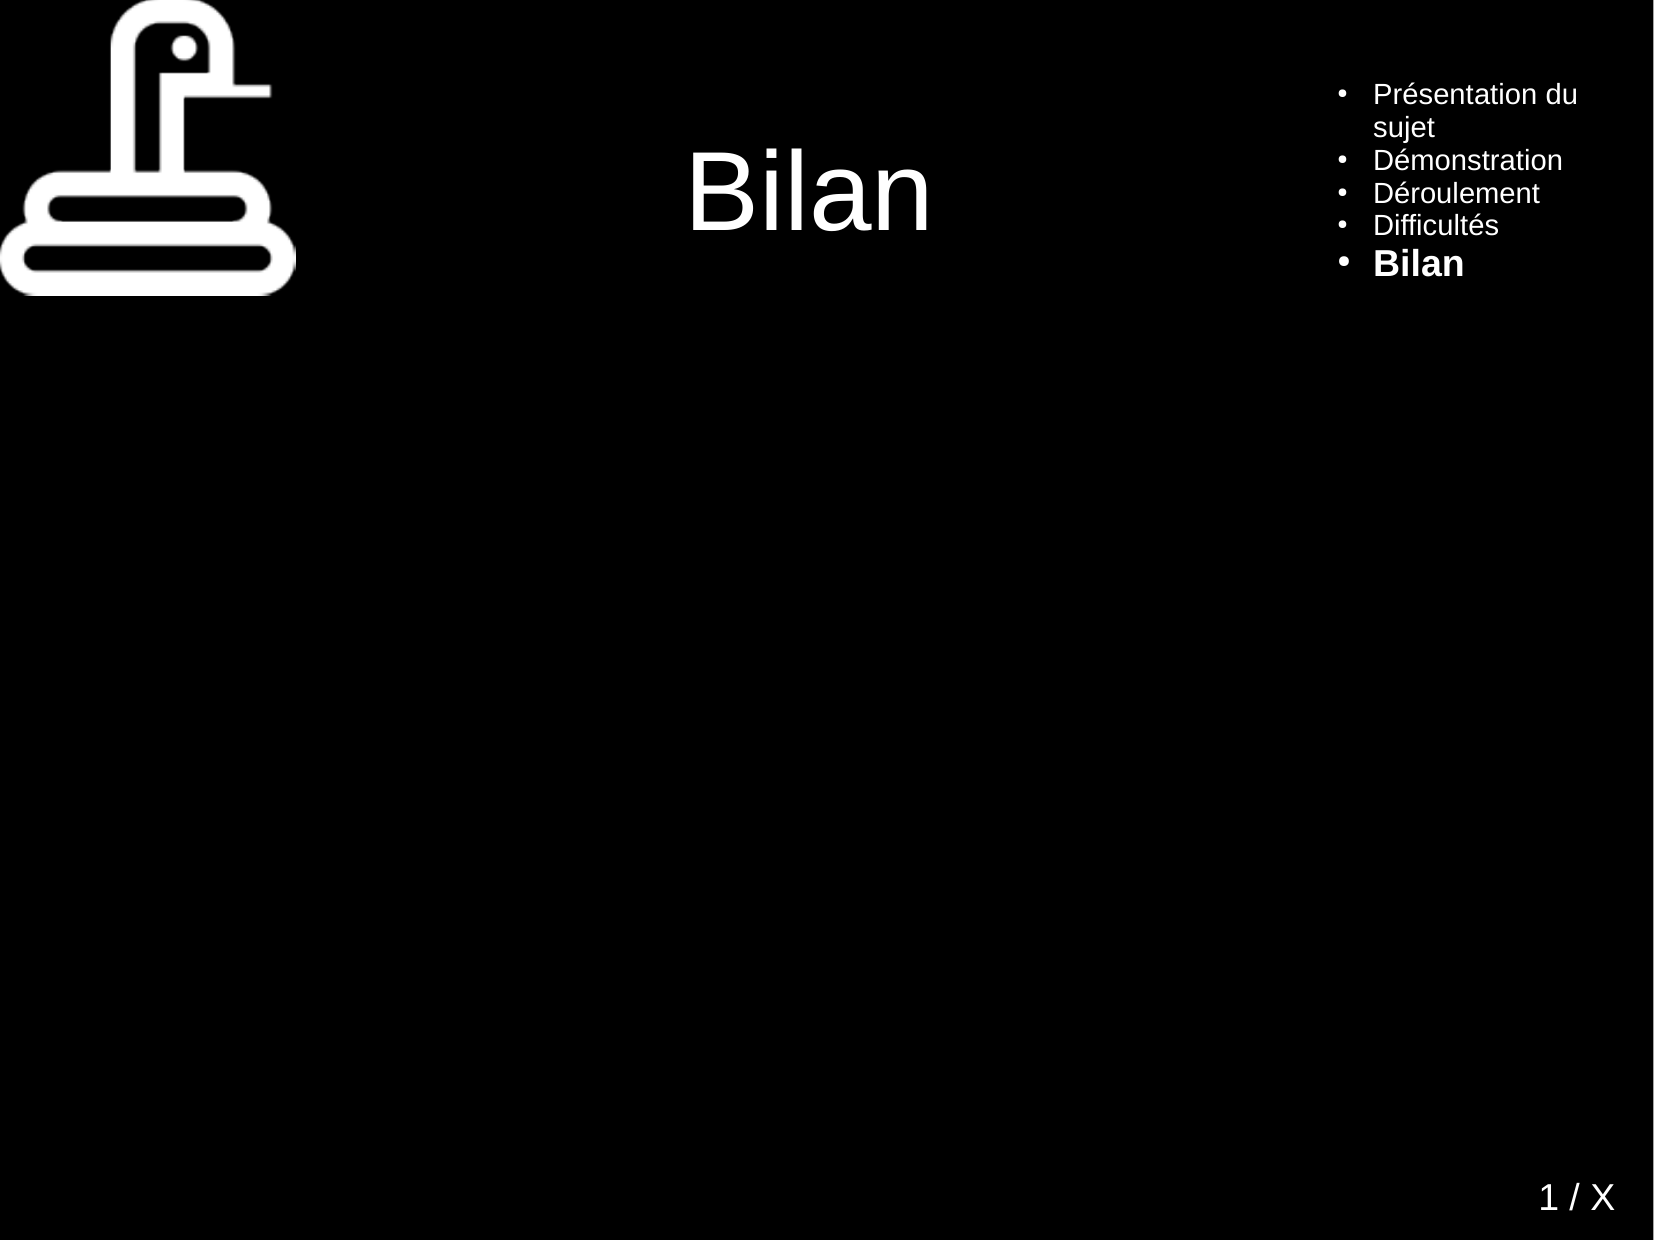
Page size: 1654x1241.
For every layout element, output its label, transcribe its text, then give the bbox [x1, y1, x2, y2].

text_box 1 / X [1523, 1169, 1654, 1241]
picture [0, 0, 296, 296]
text_box Présentation du sujet Démonstration Déroulement Difficultés Bilan [1322, 70, 1654, 334]
title Bilan [295, 88, 1323, 296]
